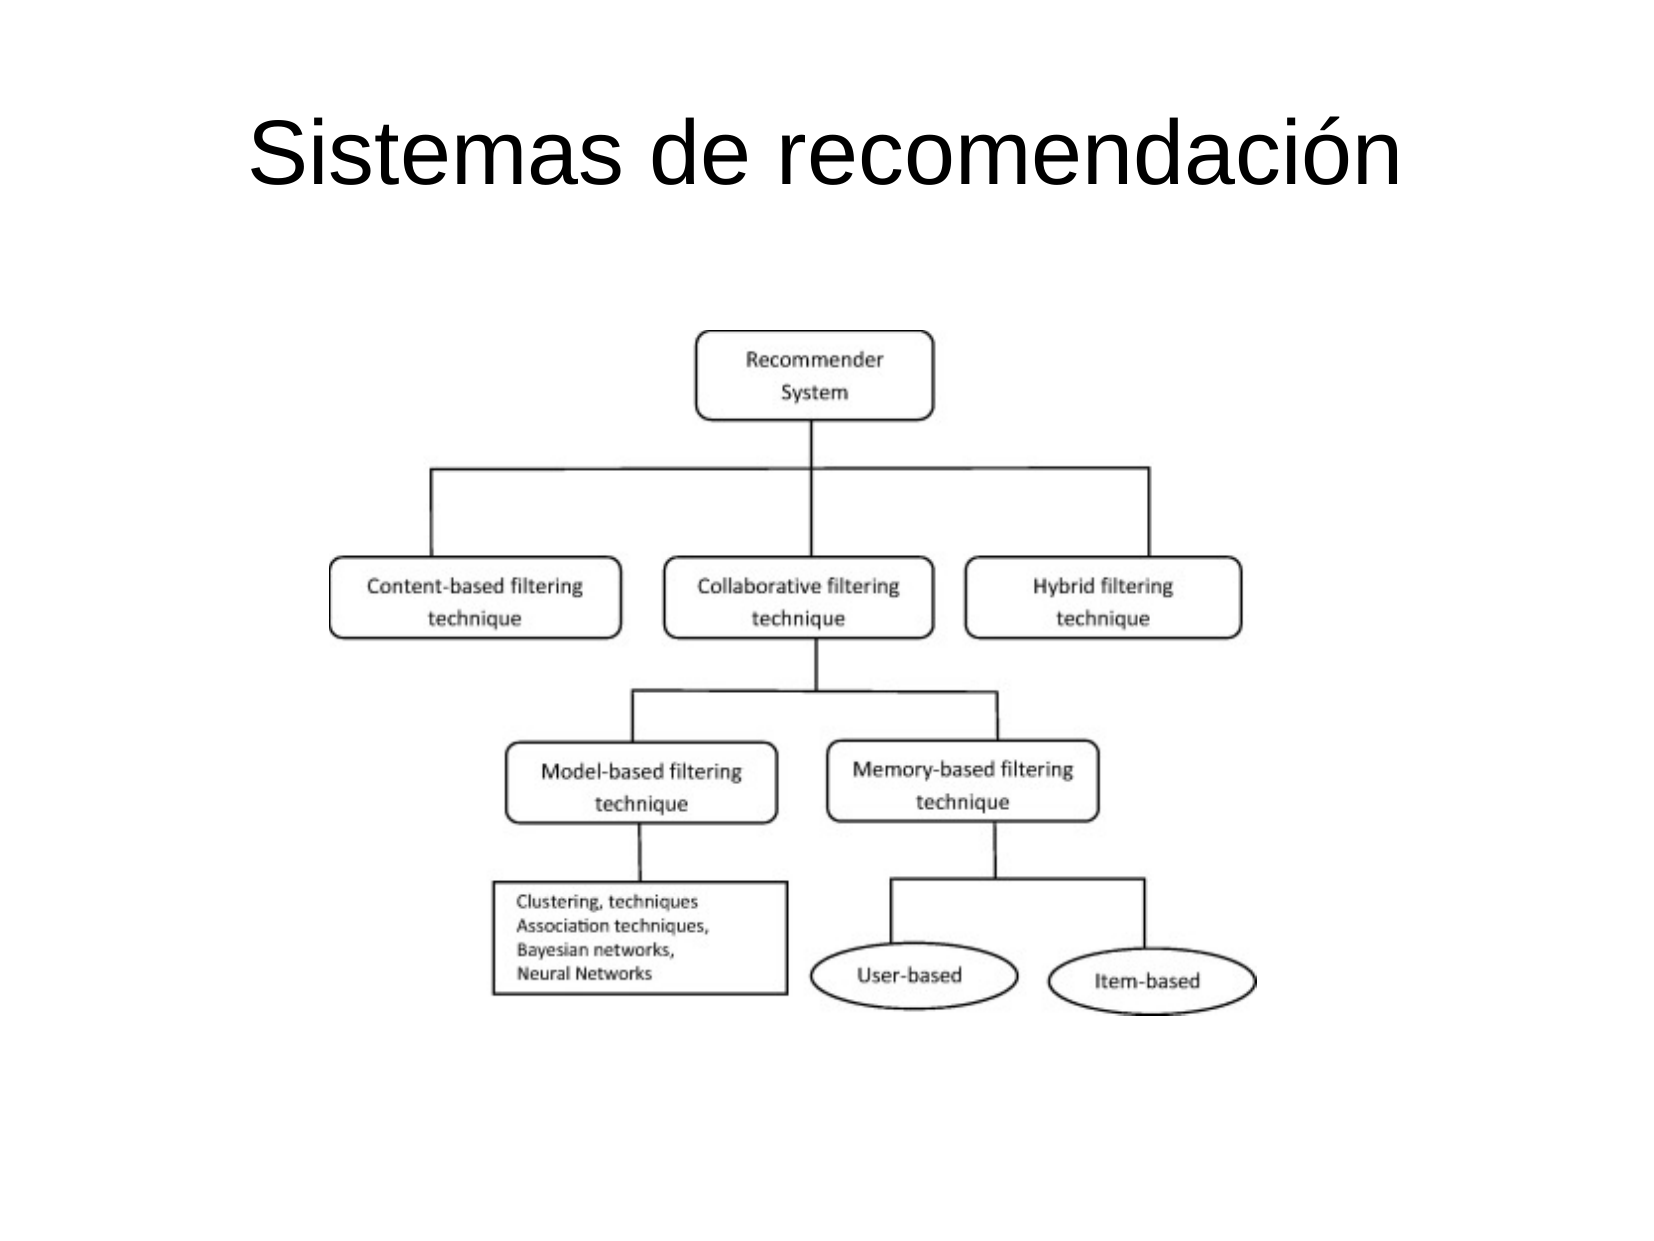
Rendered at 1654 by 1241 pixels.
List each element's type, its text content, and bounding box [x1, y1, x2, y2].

title Sistemas de recomendación [82, 49, 1571, 257]
picture [329, 330, 1257, 1016]
